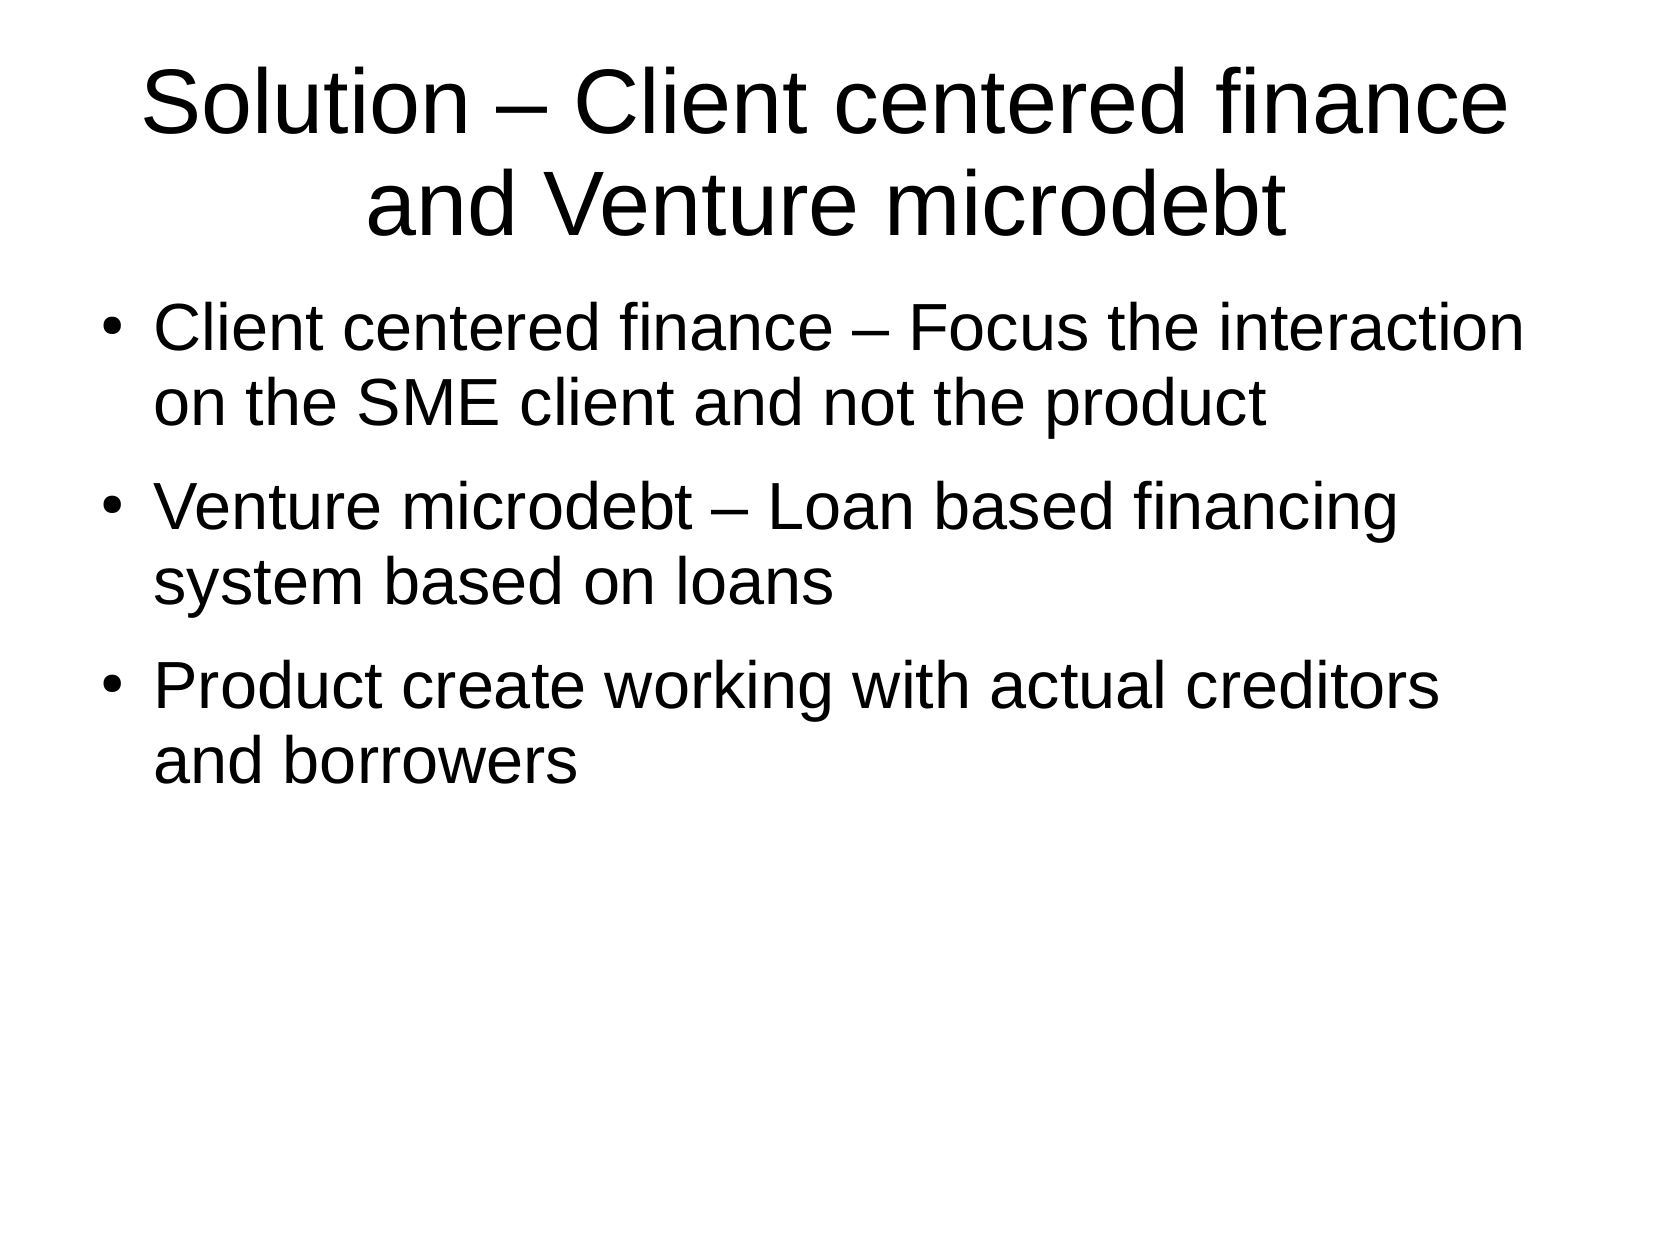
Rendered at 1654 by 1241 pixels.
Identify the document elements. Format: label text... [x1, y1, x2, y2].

list Client centered finance – Focus the interaction on the SME client and not the product Venture microdebt – Loan based financing system based on loans Product create working with actual creditors and borrowers [82, 290, 1571, 1010]
title Solution – Client centered finance and Venture microdebt [82, 49, 1571, 257]
